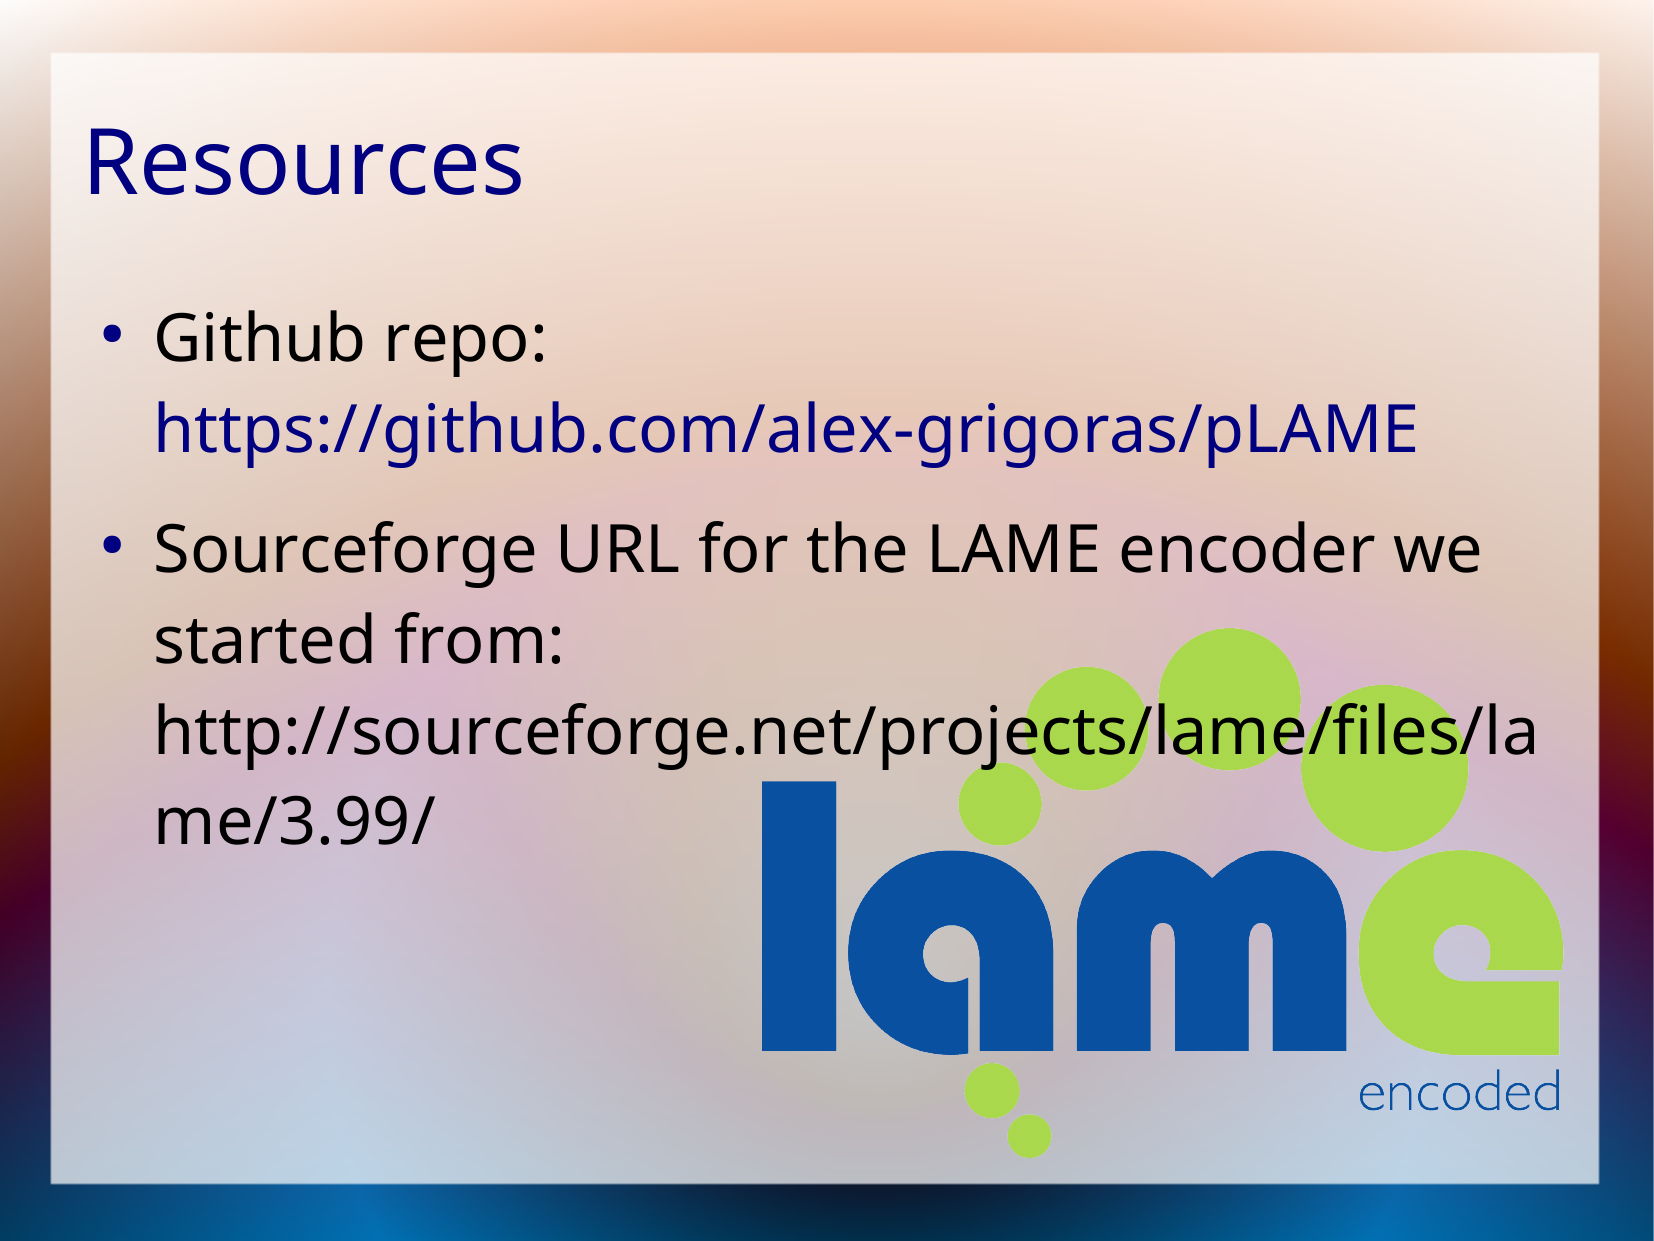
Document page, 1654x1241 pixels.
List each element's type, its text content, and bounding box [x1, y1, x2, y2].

list Github repo: https://github.com/alex-grigoras/pLAME Sourceforge URL for the LAME encoder we started from: http://sourceforge.net/projects/lame/files/lame/3.99/ [82, 290, 1571, 1019]
picture [0, 0, 1654, 1241]
title Resources [82, 62, 1571, 256]
